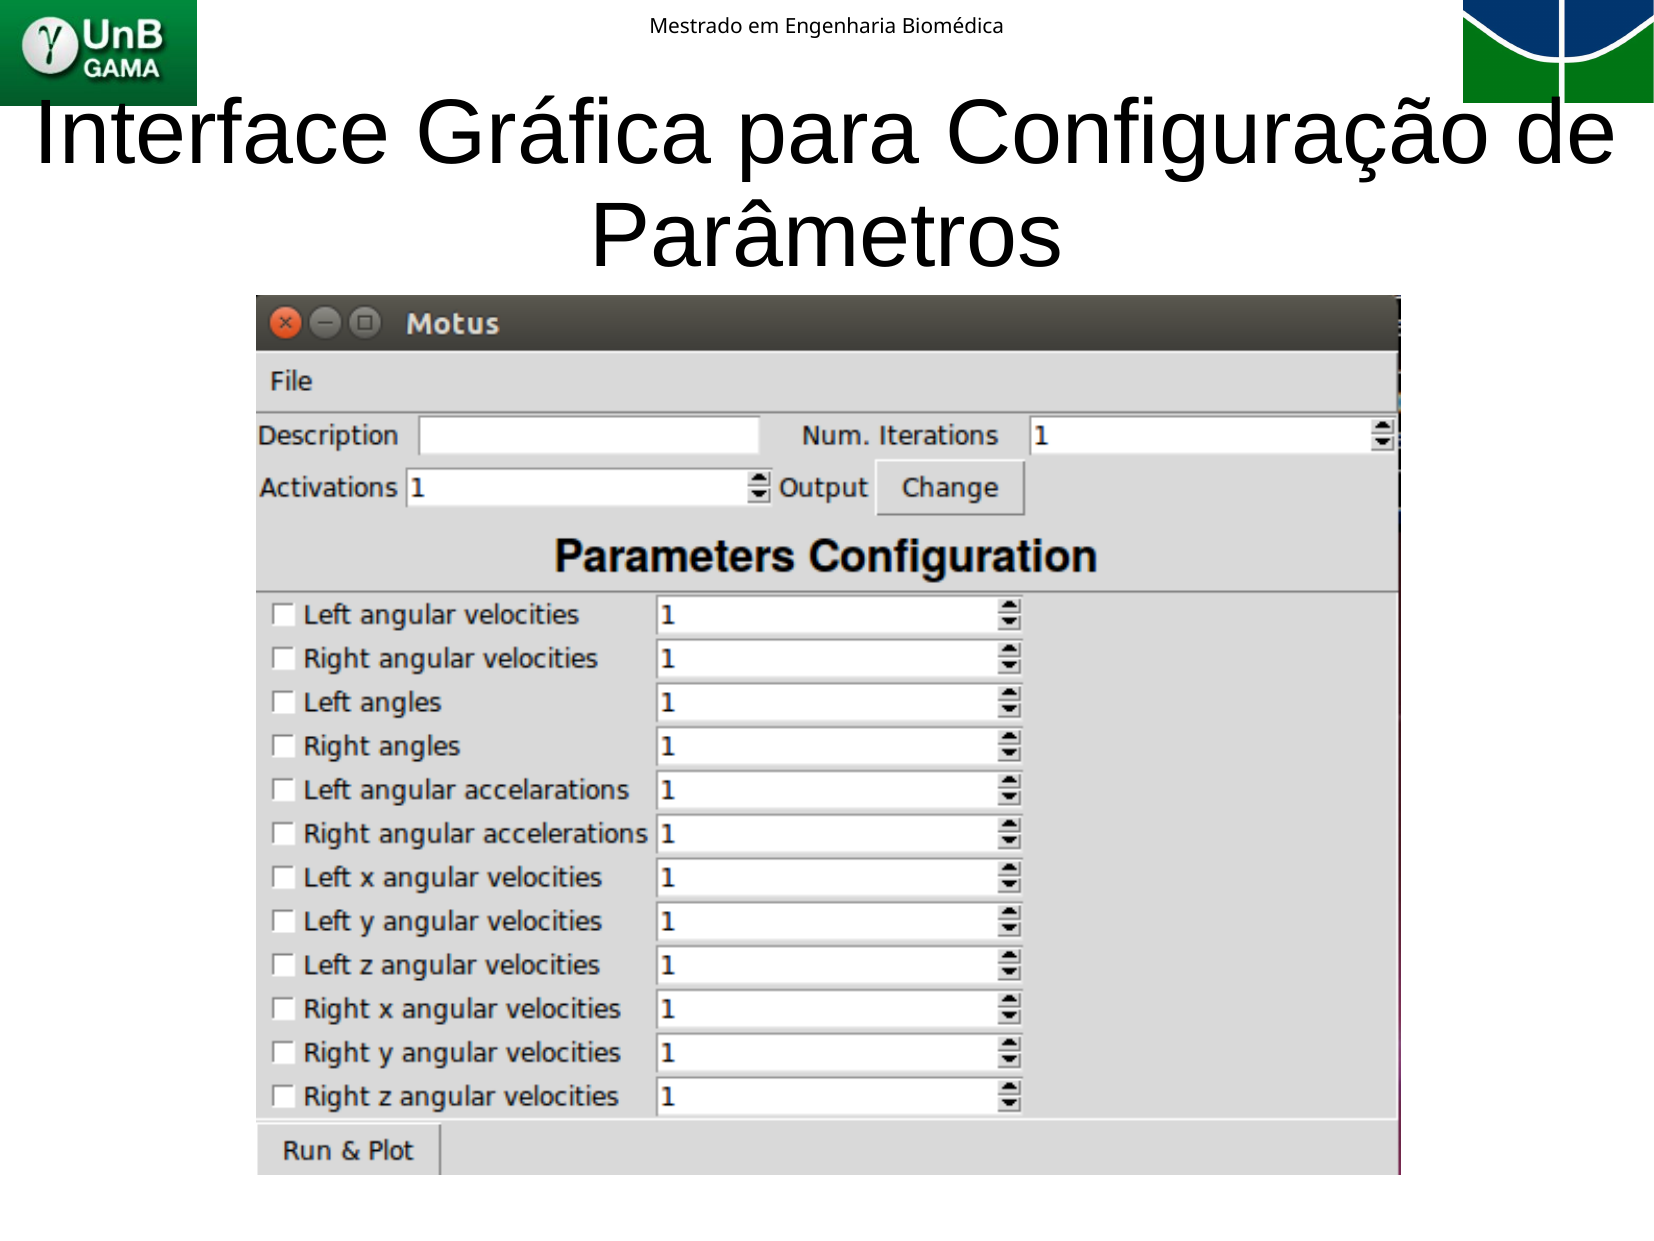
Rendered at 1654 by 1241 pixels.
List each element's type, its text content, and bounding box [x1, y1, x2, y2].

picture [256, 295, 1401, 1175]
picture [0, 0, 197, 80]
picture [1463, 0, 1654, 80]
title Interface Gráfica para Configuração de Parâmetros [0, 80, 1654, 286]
